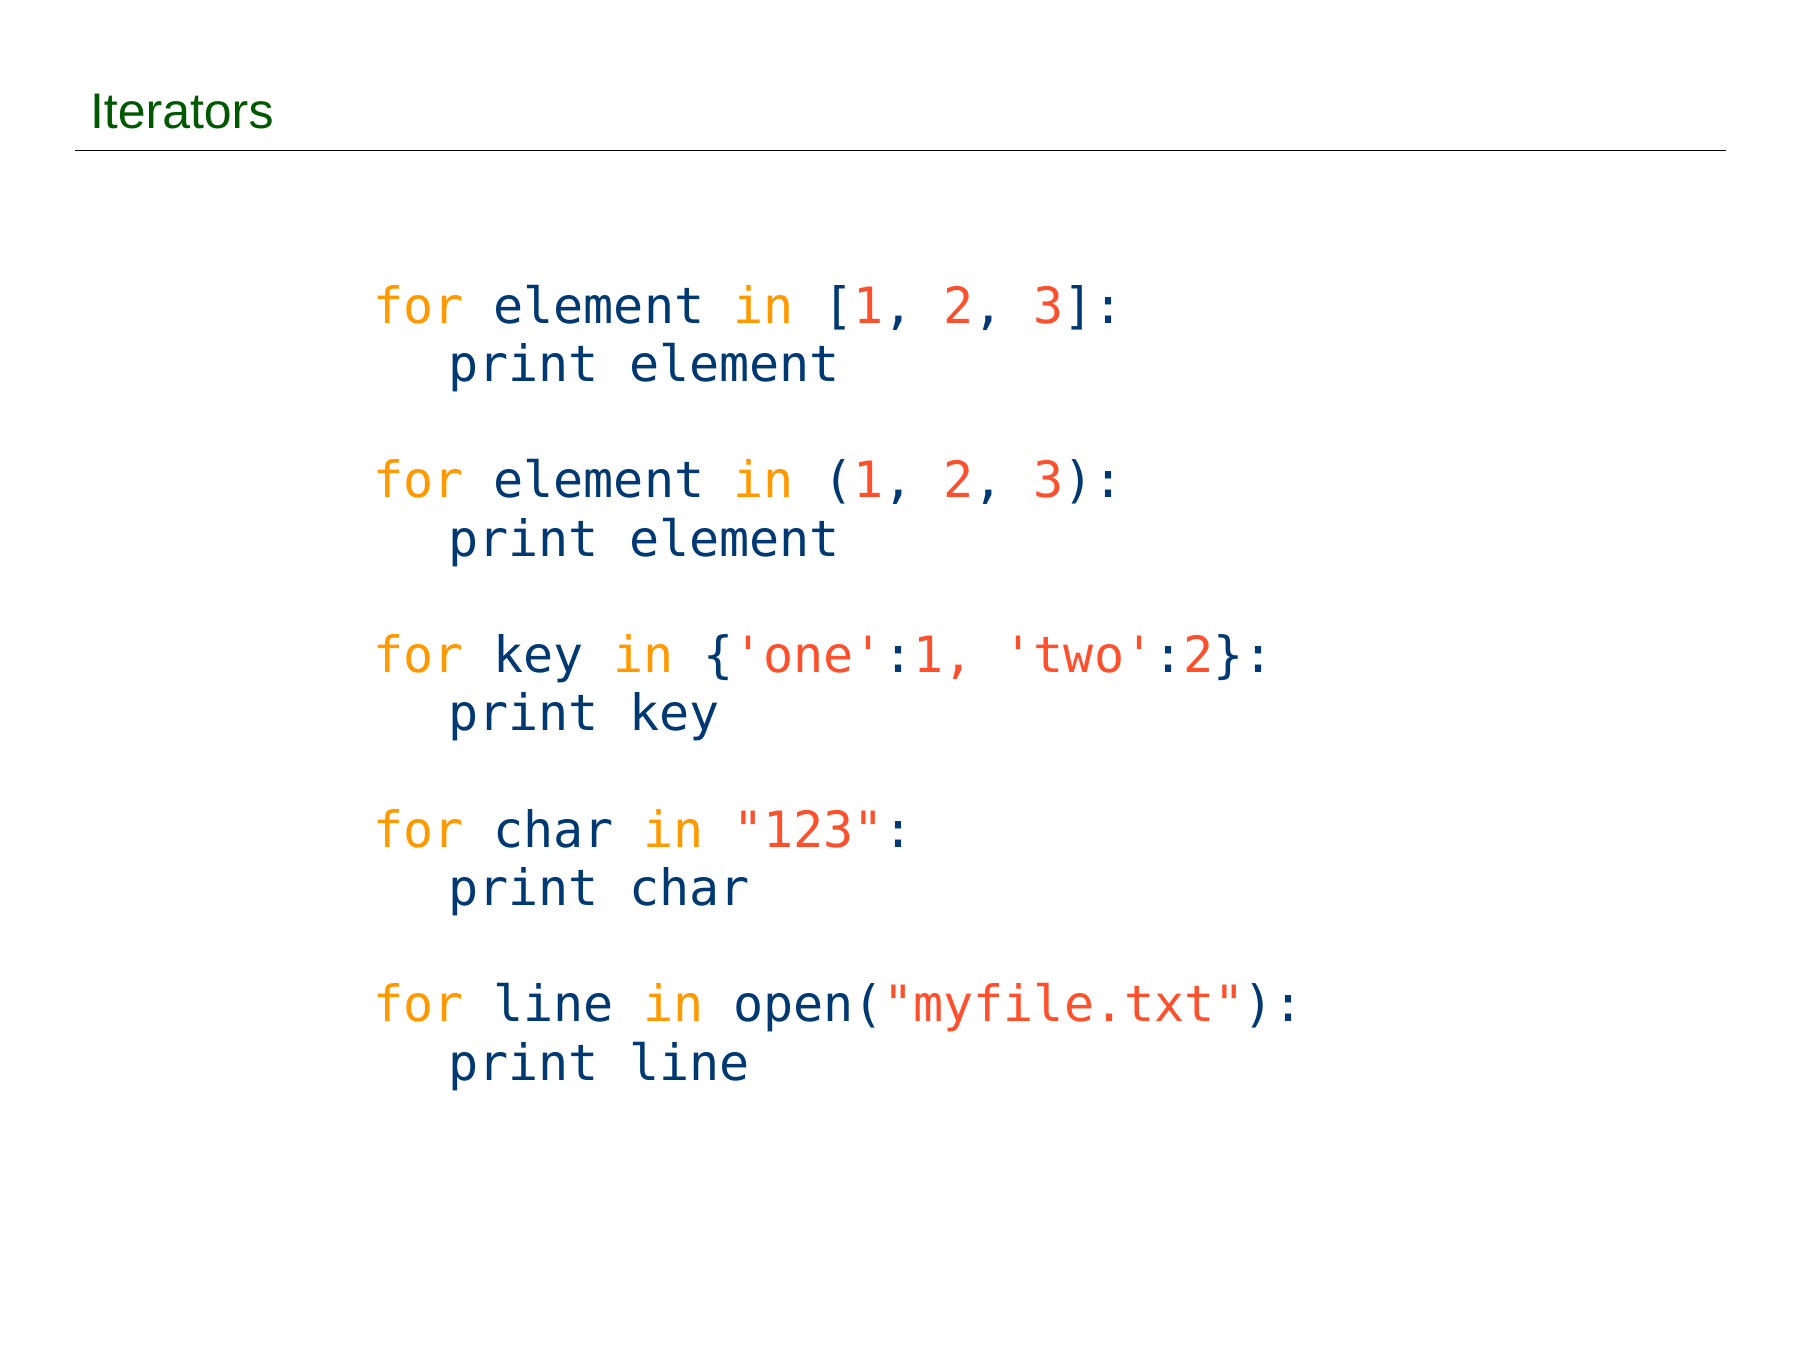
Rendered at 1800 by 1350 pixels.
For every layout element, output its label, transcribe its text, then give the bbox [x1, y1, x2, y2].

title Iterators [90, 38, 1710, 147]
text_box for element in [1, 2, 3]: print element for element in (1, 2, 3): print element for key in {'one':1, 'two':2}: print key for char in "123": print char for line in open("myfile.txt"): print line [359, 269, 1800, 1100]
